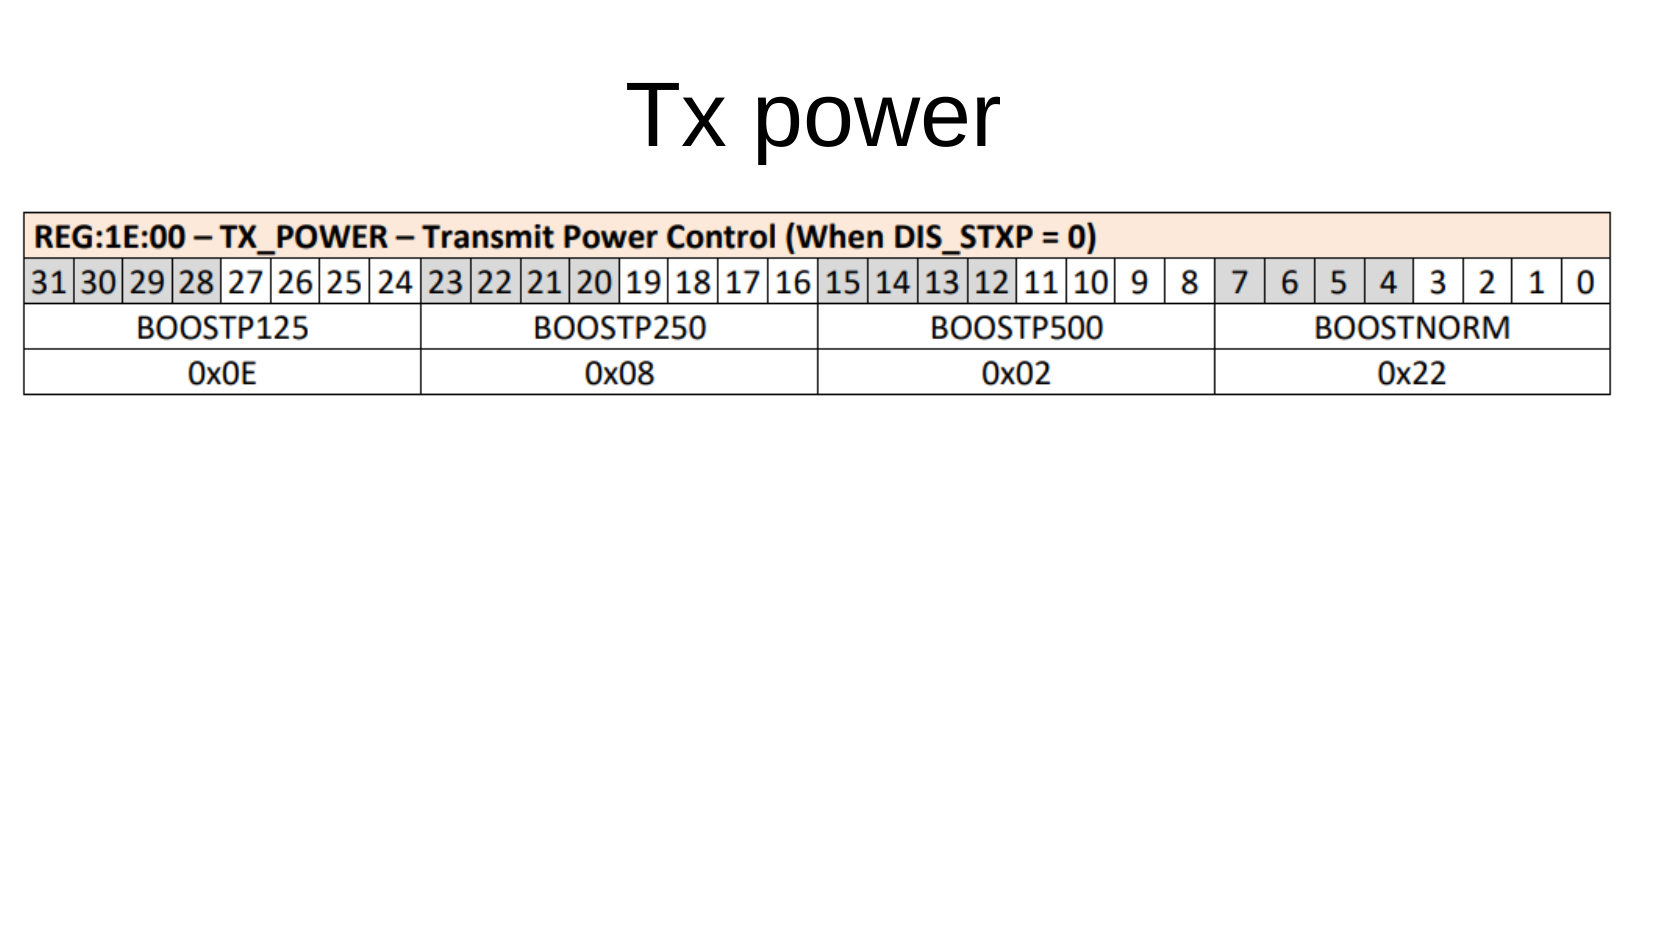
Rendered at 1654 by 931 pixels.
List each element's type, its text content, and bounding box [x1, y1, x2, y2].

picture [0, 187, 1644, 419]
title Tx power [82, 37, 1571, 187]
